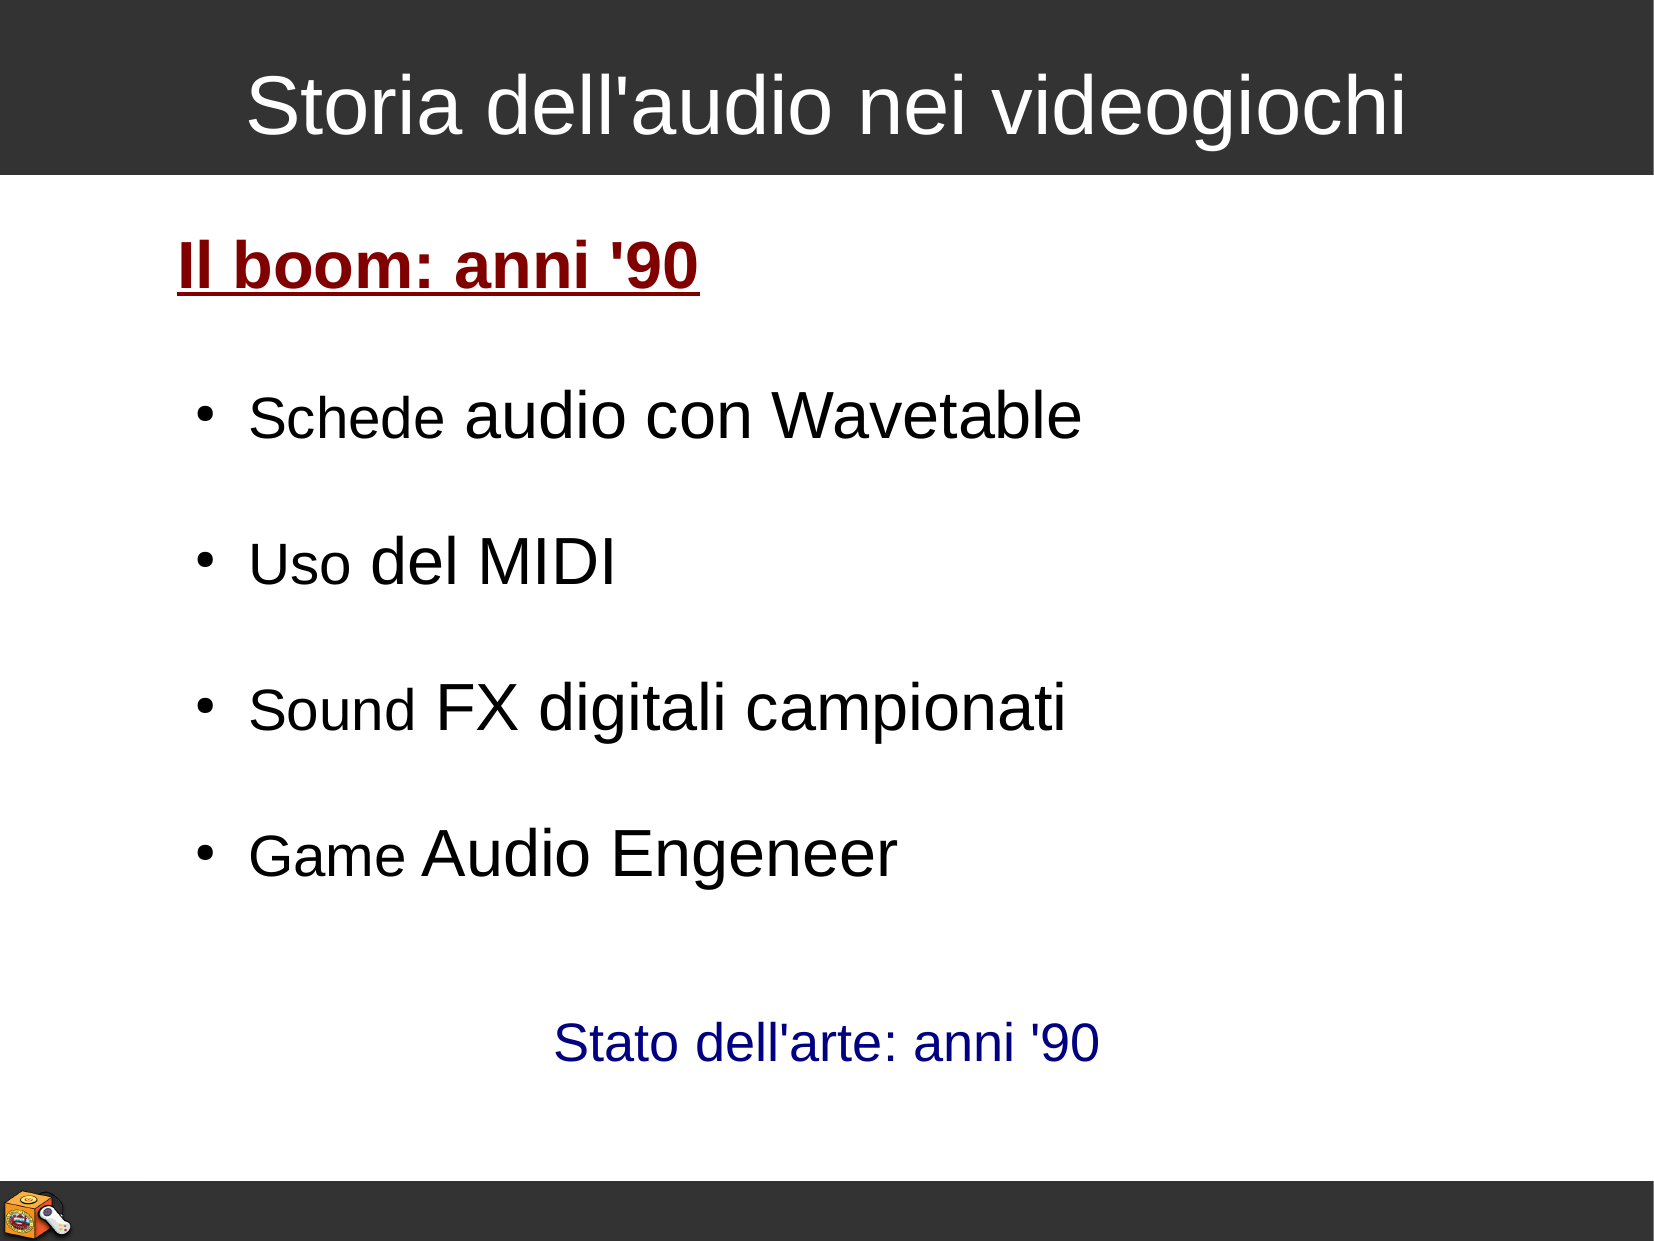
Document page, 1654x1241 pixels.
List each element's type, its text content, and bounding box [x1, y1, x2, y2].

picture [0, 0, 1654, 175]
picture [0, 1181, 1654, 1241]
text_box Stato dell'arte: anni '90 [534, 1003, 1120, 1081]
title Storia dell'audio nei videogiochi [82, 9, 1571, 202]
subtitle Il boom: anni '90 Schede audio con Wavetable Uso del MIDI Sound FX digitali campionati Game Audio Engeneer [177, 227, 1424, 892]
